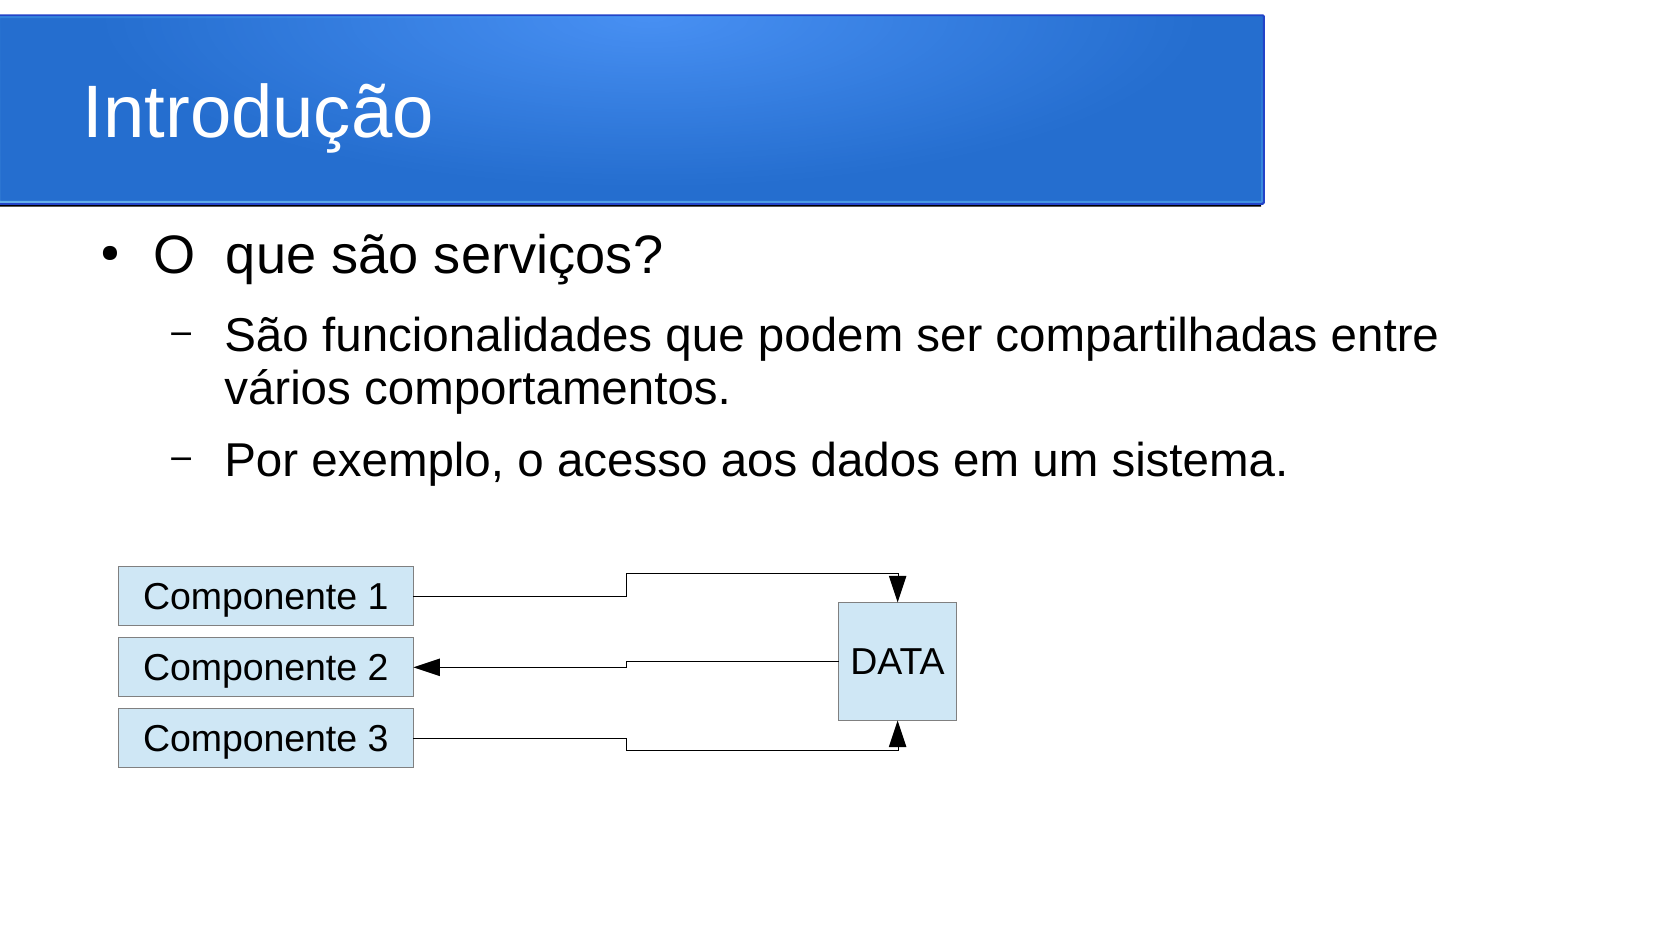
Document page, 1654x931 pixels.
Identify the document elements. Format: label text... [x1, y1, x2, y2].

list O que são serviços? São funcionalidades que podem ser compartilhadas entre vários comportamentos. Por exemplo, o acesso aos dados em um sistema. [82, 224, 1571, 764]
text_box Componente 2 [118, 637, 414, 697]
text_box Componente 1 [118, 566, 414, 626]
text_box DATA [838, 602, 957, 721]
title Introdução [82, 35, 1235, 189]
text_box Componente 3 [118, 708, 414, 768]
